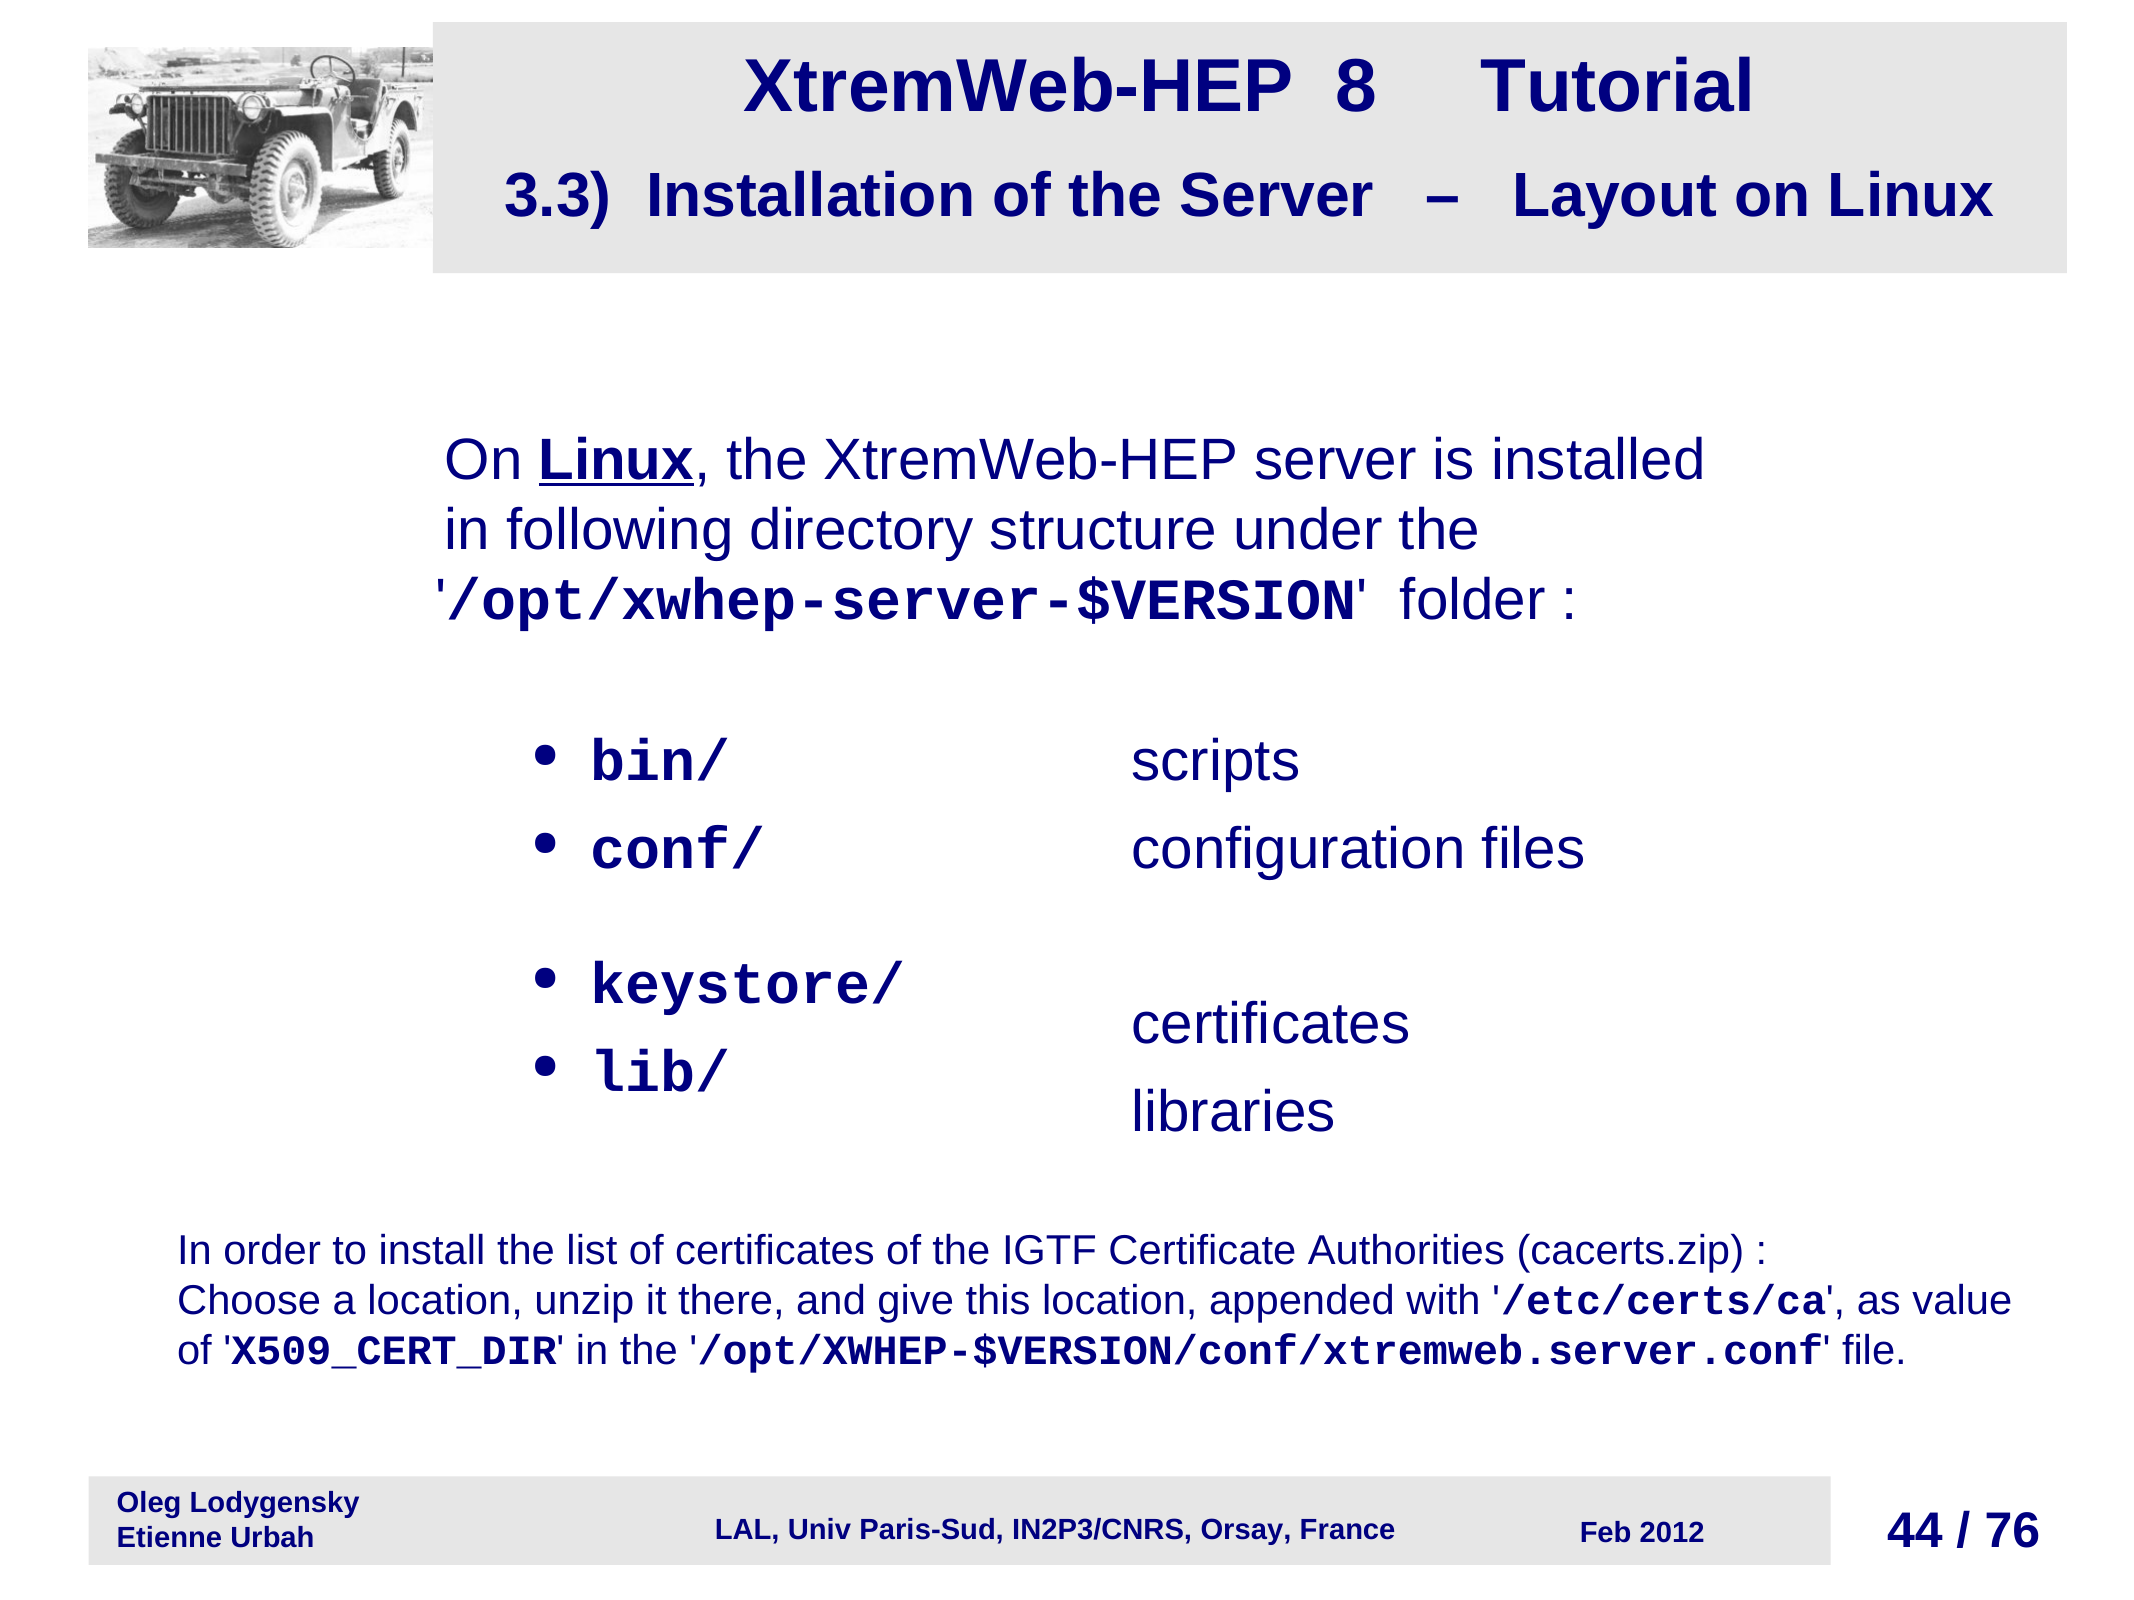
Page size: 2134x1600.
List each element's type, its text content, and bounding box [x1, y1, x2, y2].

text_box bin/ conf/ keystore/ lib/ [531, 650, 916, 1104]
picture [88, 47, 433, 248]
text_box In order to install the list of certificates of the IGTF Certificate Authorities (cacerts.zip) : Choose a location, unzip it there, and give this location, appended with '/etc/certs/ca', as value of 'X509_CERT_DIR' in the '/opt/XWHEP-$VERSION/conf/xtremweb.server.conf' file. [162, 1208, 2038, 1388]
title 3.3) Installation of the Server – Layout on Linux [442, 118, 2067, 266]
text_box On Linux, the XtremWeb-HEP server is installed in following directory structure under the '/opt/xwhep-server-$VERSION' folder : [435, 420, 1757, 650]
text_box scripts configuration files certificates libraries [1122, 634, 1876, 1095]
